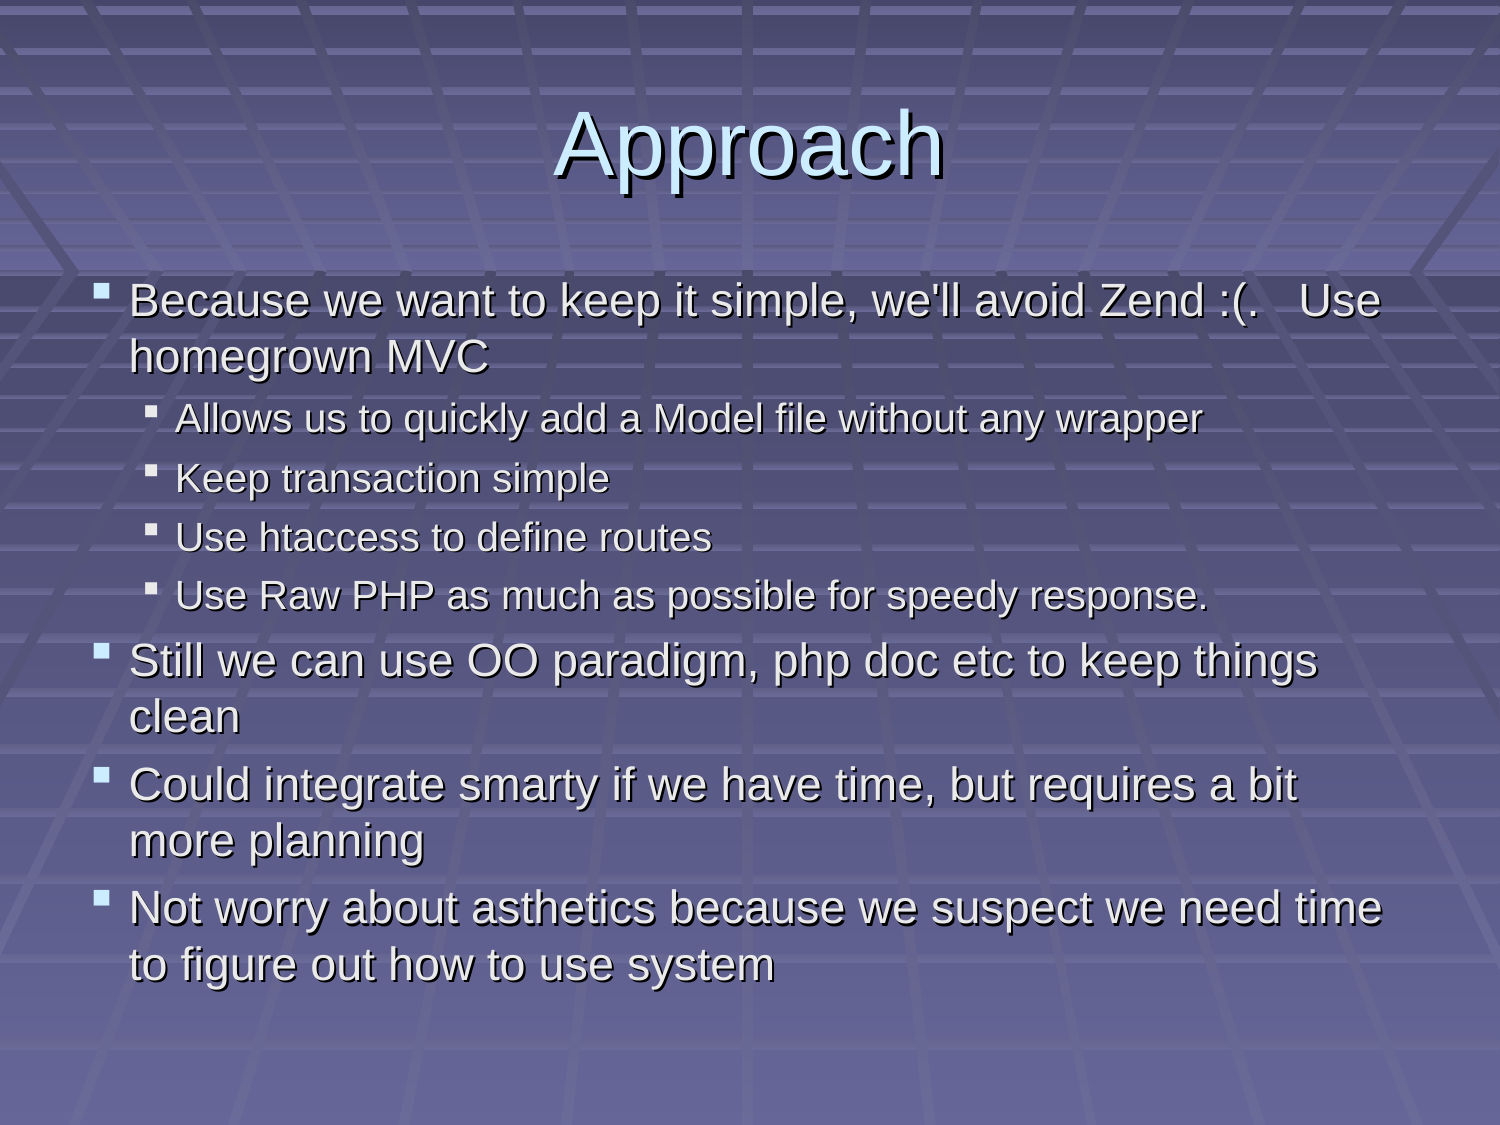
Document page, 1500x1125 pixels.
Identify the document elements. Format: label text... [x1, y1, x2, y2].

list Because we want to keep it simple, we'll avoid Zend :(. Use homegrown MVC Allows us to quickly add a Model file without any wrapper Keep transaction simple Use htaccess to define routes Use Raw PHP as much as possible for speedy response. Still we can use OO paradigm, php doc etc to keep things clean Could integrate smarty if we have time, but requires a bit more planning Not worry about asthetics because we suspect we need time to figure out how to use system [74, 262, 1425, 1000]
title Approach [74, 44, 1425, 233]
